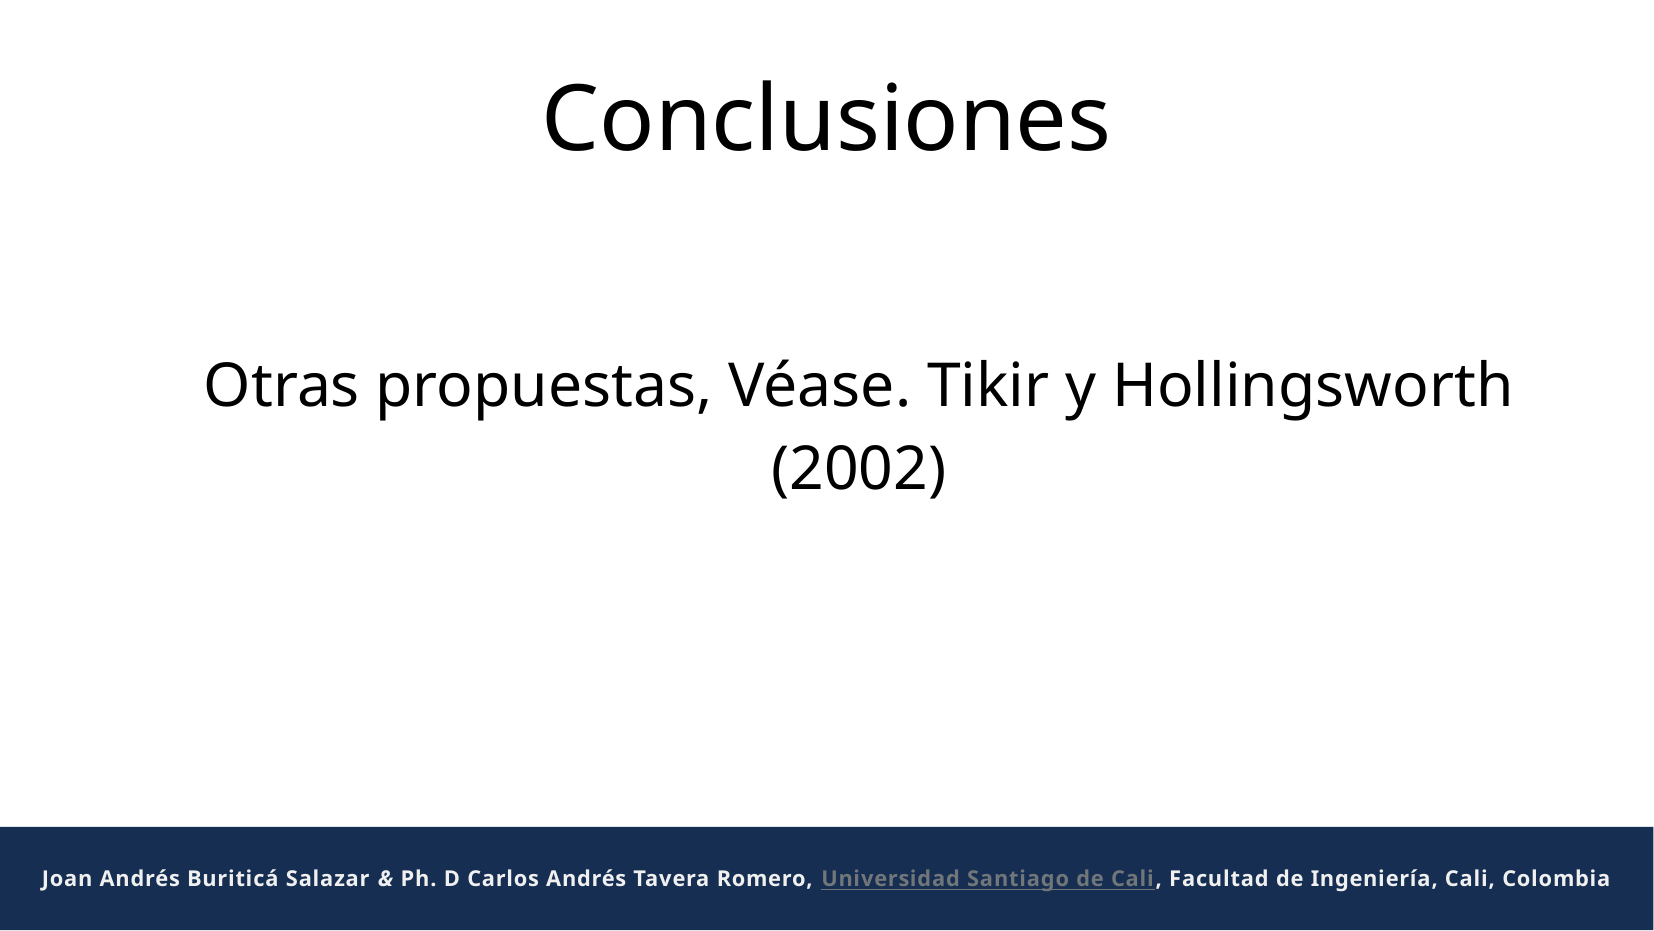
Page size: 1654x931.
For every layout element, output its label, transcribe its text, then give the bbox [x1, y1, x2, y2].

title Conclusiones [82, 37, 1571, 193]
list Otras propuestas, Véase. Tikir y Hollingsworth (2002) [118, 341, 1536, 508]
